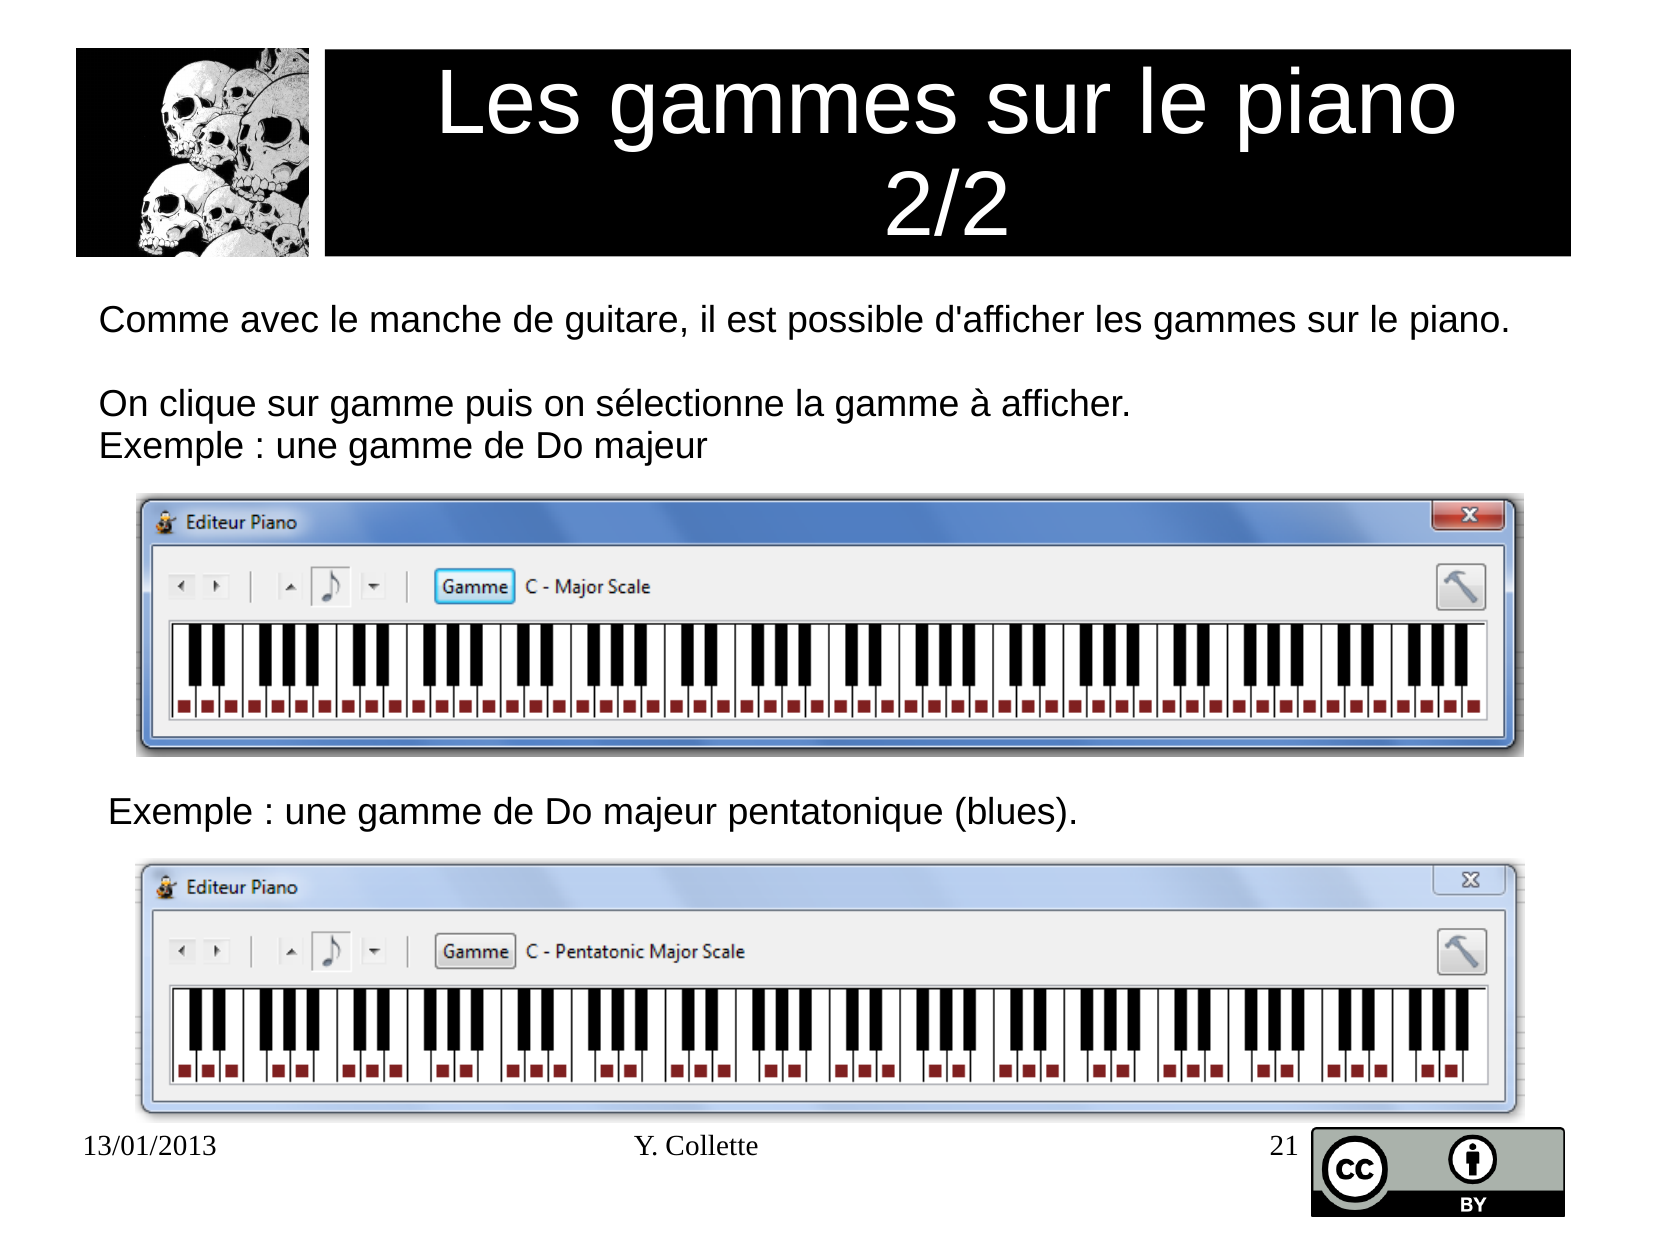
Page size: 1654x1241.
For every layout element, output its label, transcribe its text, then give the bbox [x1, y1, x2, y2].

picture [1311, 1127, 1565, 1217]
title Les gammes sur le piano 2/2 [324, 49, 1571, 257]
picture [76, 48, 309, 257]
text_box Comme avec le manche de guitare, il est possible d'afficher les gammes sur le piano. On clique sur gamme puis on sélectionne la gamme à afficher. Exemple : une gamme de Do majeur [83, 291, 1568, 474]
picture [135, 858, 1525, 1123]
text_box Exemple : une gamme de Do majeur pentatonique (blues). [93, 783, 1537, 841]
picture [136, 493, 1524, 757]
